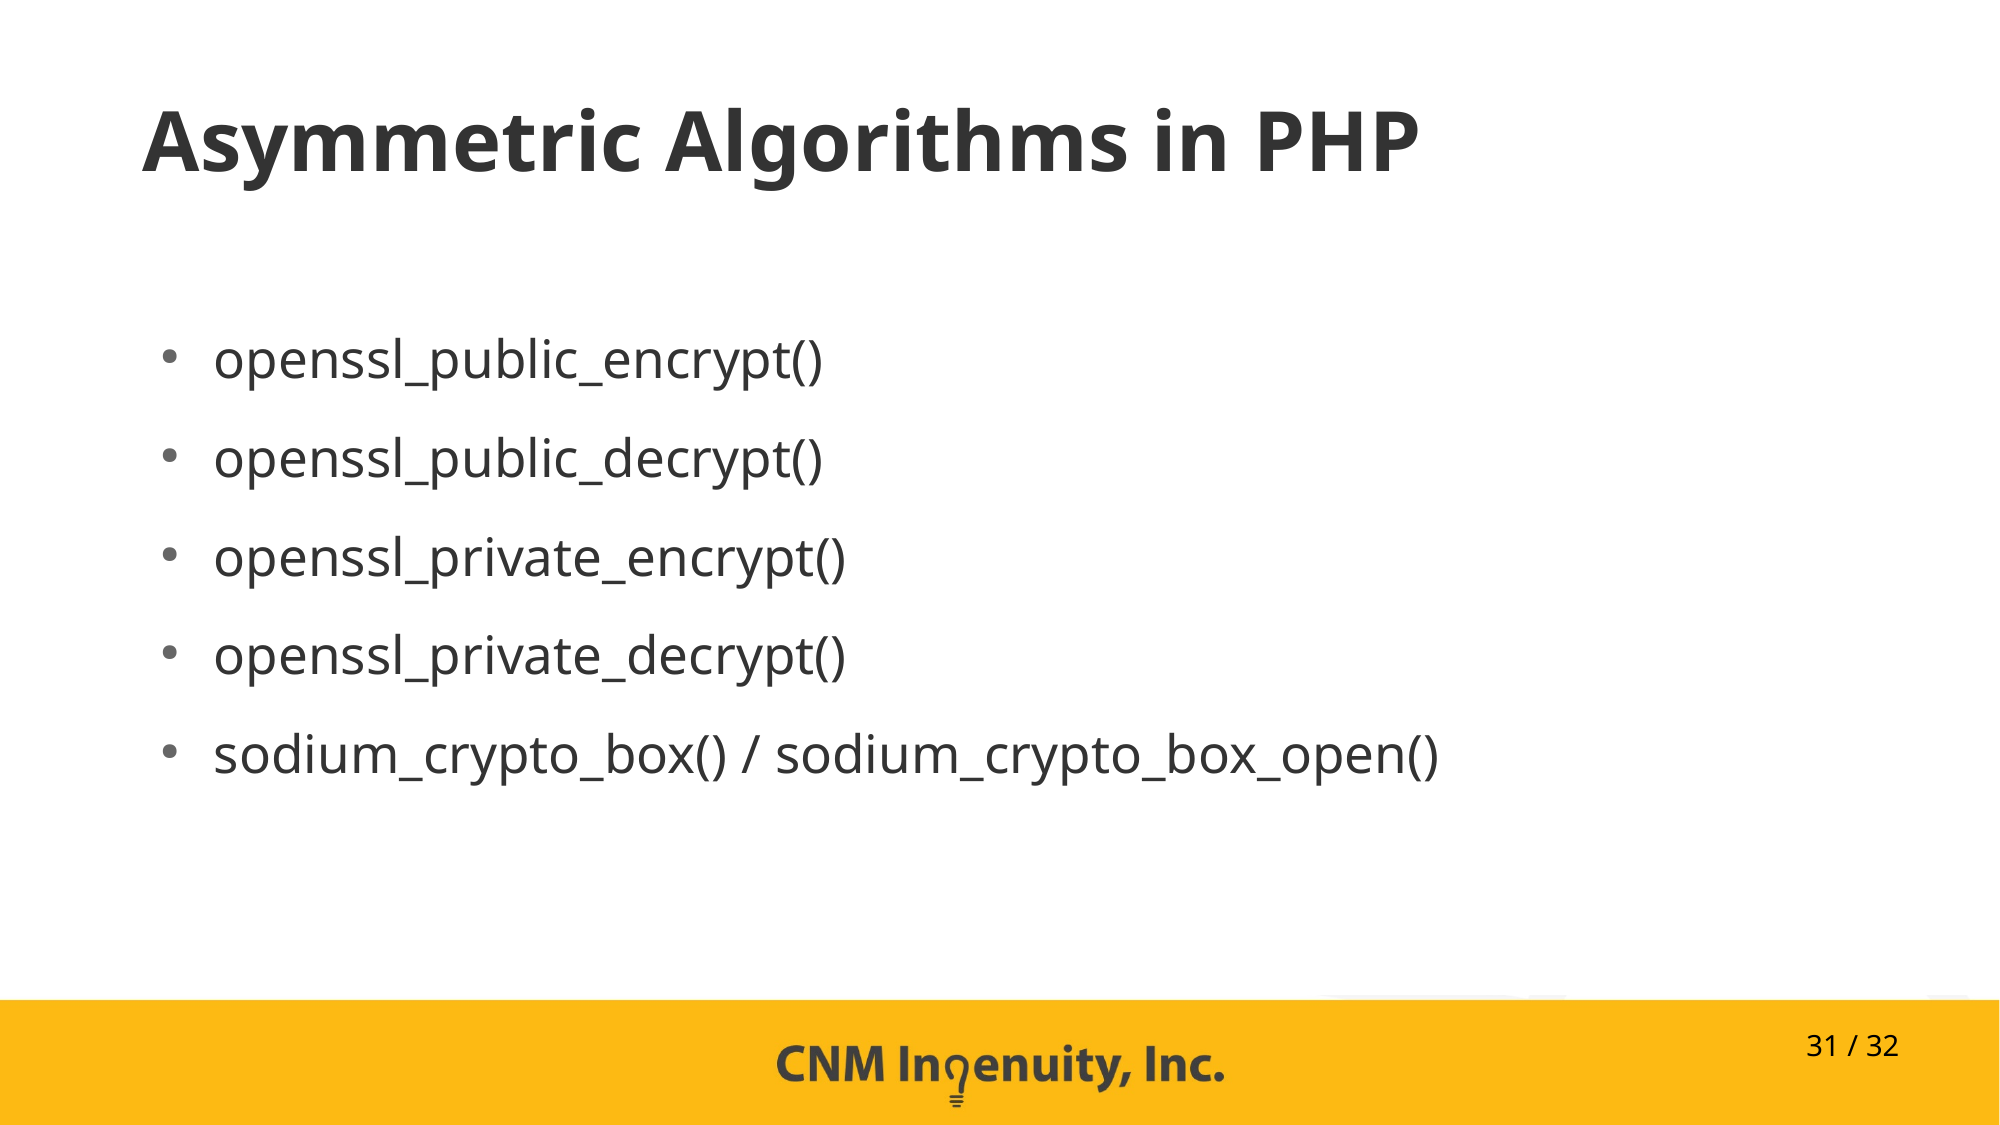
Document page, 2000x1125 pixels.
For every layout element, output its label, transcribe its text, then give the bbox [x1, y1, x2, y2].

title Asymmetric Algorithms in PHP [142, 44, 1900, 233]
list openssl_public_encrypt() openssl_public_decrypt() openssl_private_encrypt() openssl_private_decrypt() sodium_crypto_box() / sodium_crypto_box_open() [142, 321, 1857, 974]
